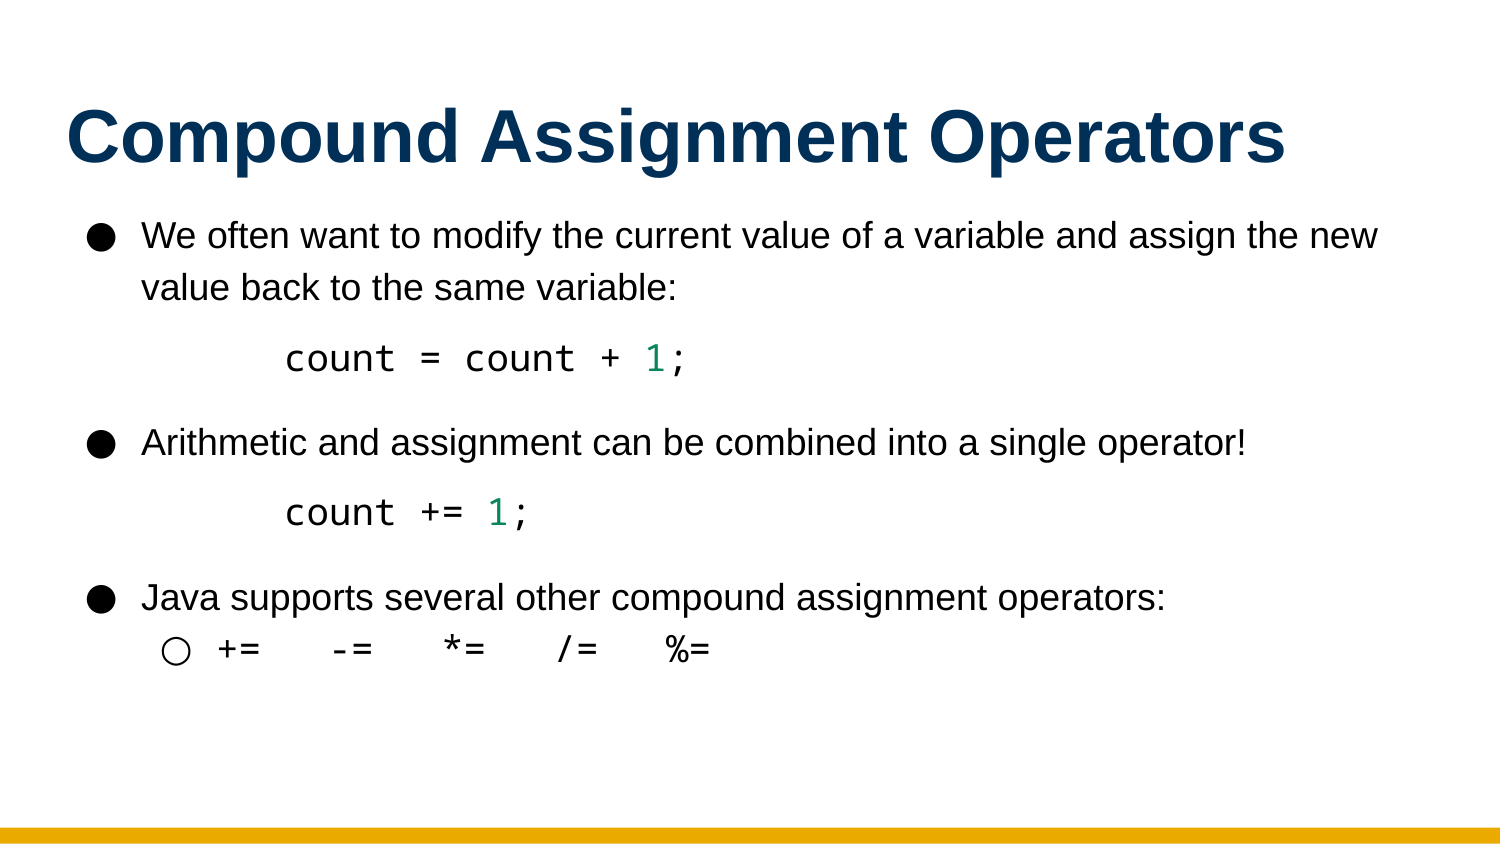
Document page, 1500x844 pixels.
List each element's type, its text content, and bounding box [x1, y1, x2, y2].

title Compound Assignment Operators [51, 72, 1449, 189]
text_box count += 1; [250, 480, 750, 541]
text_box We often want to modify the current value of a variable and assign the new value back to the same variable: Arithmetic and assignment can be combined into a single operator! Java supports several other compound assignment operators: += -= *= /= %= [51, 189, 1449, 810]
text_box count = count + 1; [250, 326, 750, 387]
